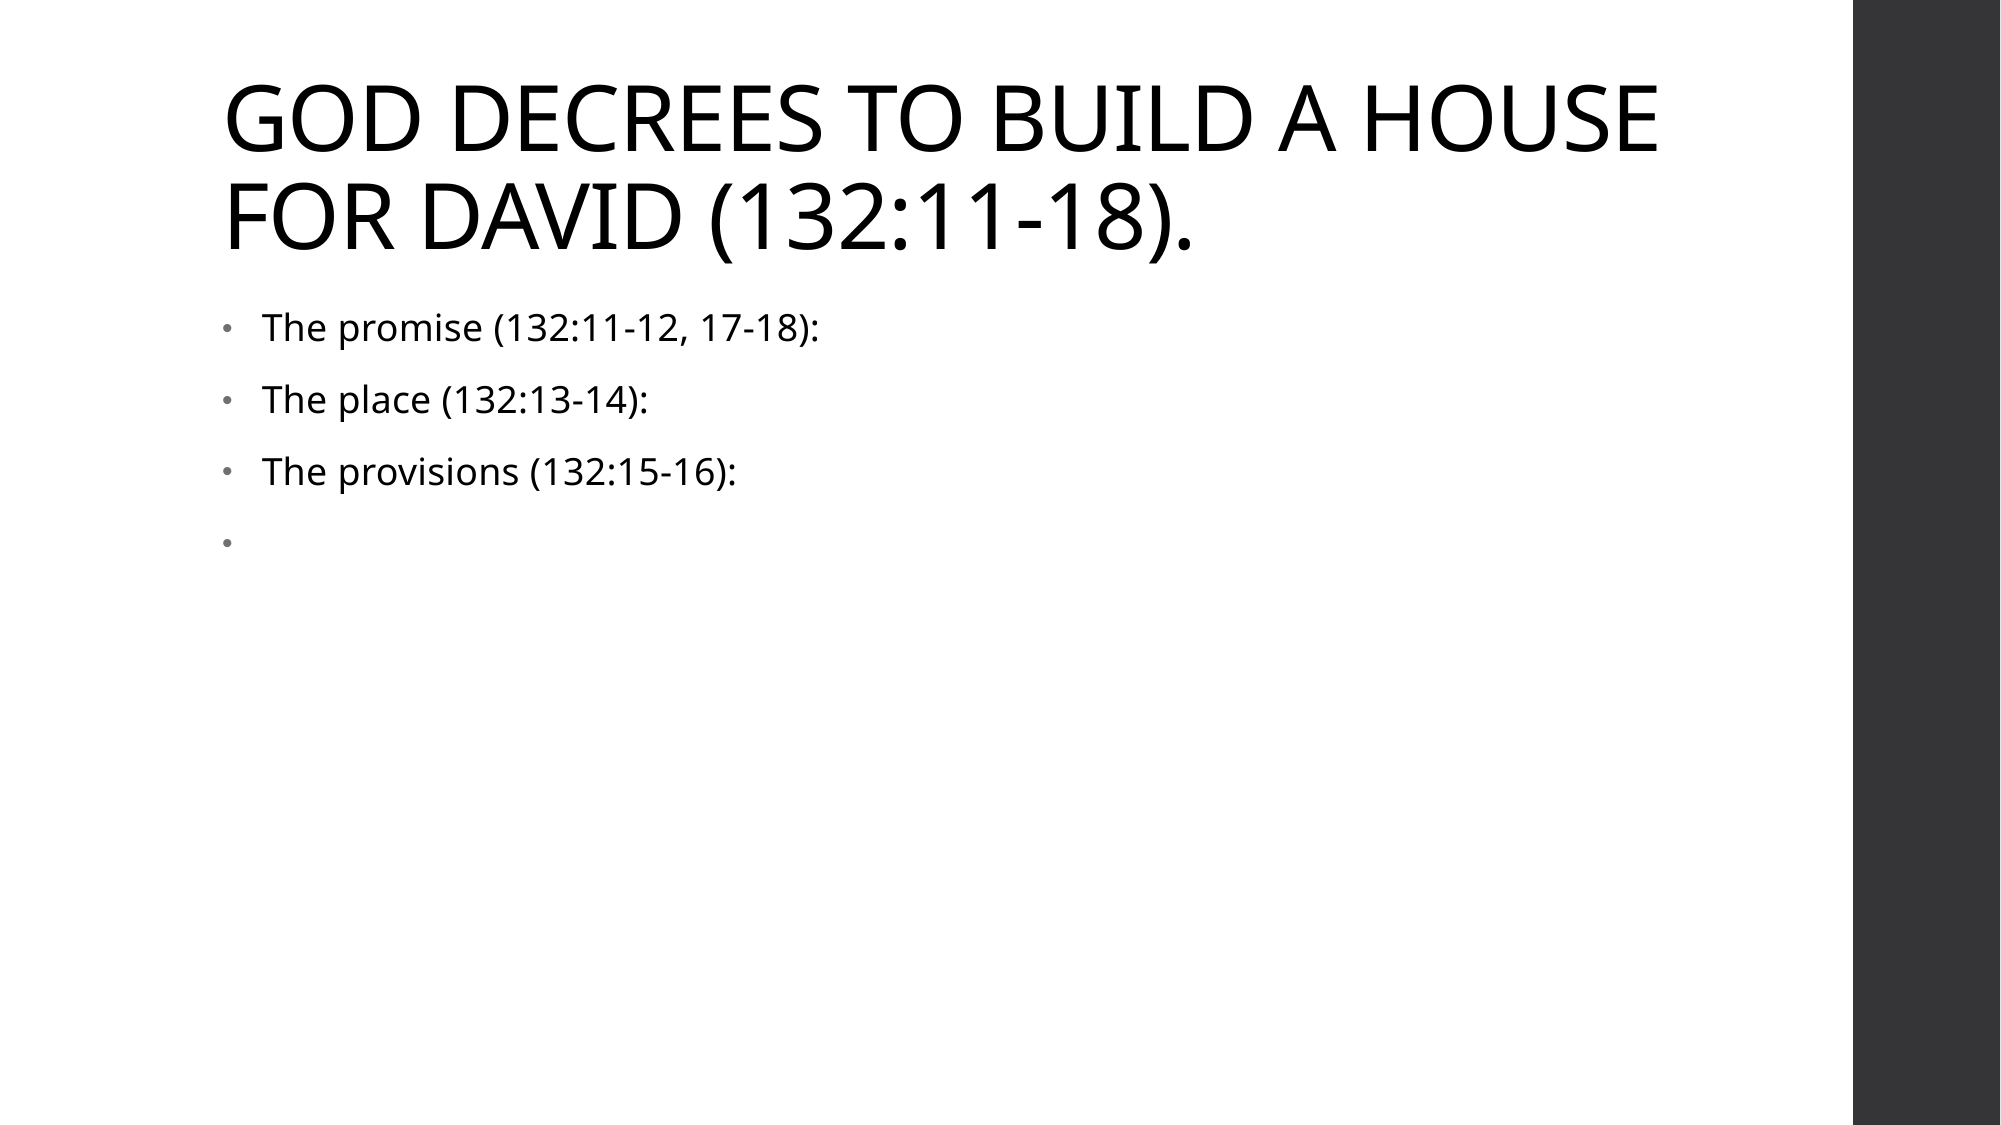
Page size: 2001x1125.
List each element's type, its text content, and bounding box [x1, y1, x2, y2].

list The promise (132:11-12, 17-18): The place (132:13-14): The provisions (132:15-16): [206, 299, 1617, 1014]
title GOD DECREES TO BUILD A HOUSE FOR DAVID (132:11-18). [206, 60, 1797, 278]
